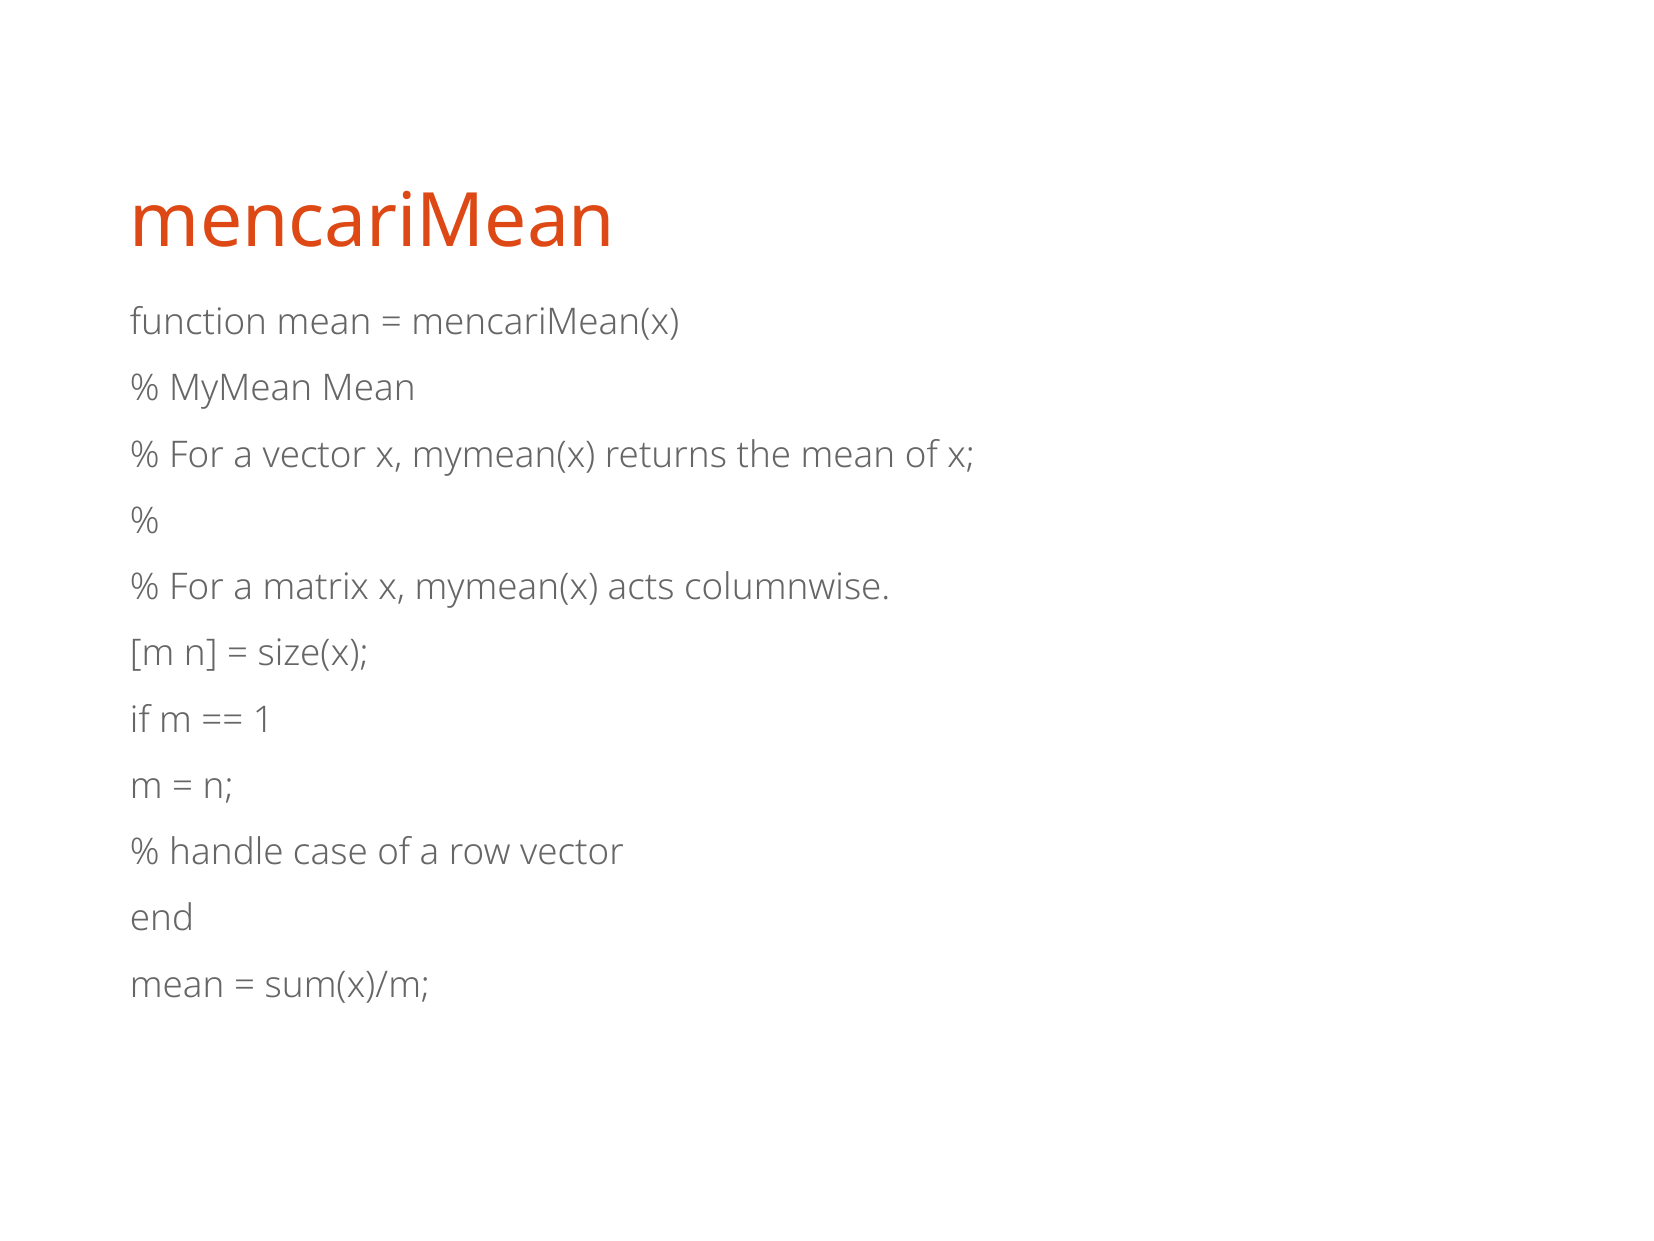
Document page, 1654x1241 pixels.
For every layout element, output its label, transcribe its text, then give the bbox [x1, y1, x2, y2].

list function mean = mencariMean(x) % MyMean Mean % For a vector x, mymean(x) returns the mean of x; % % For a matrix x, mymean(x) acts columnwise. [m n] = size(x); if m == 1 m = n; % handle case of a row vector end mean = sum(x)/m; [129, 295, 1518, 1010]
title mencariMean [129, 153, 1518, 281]
